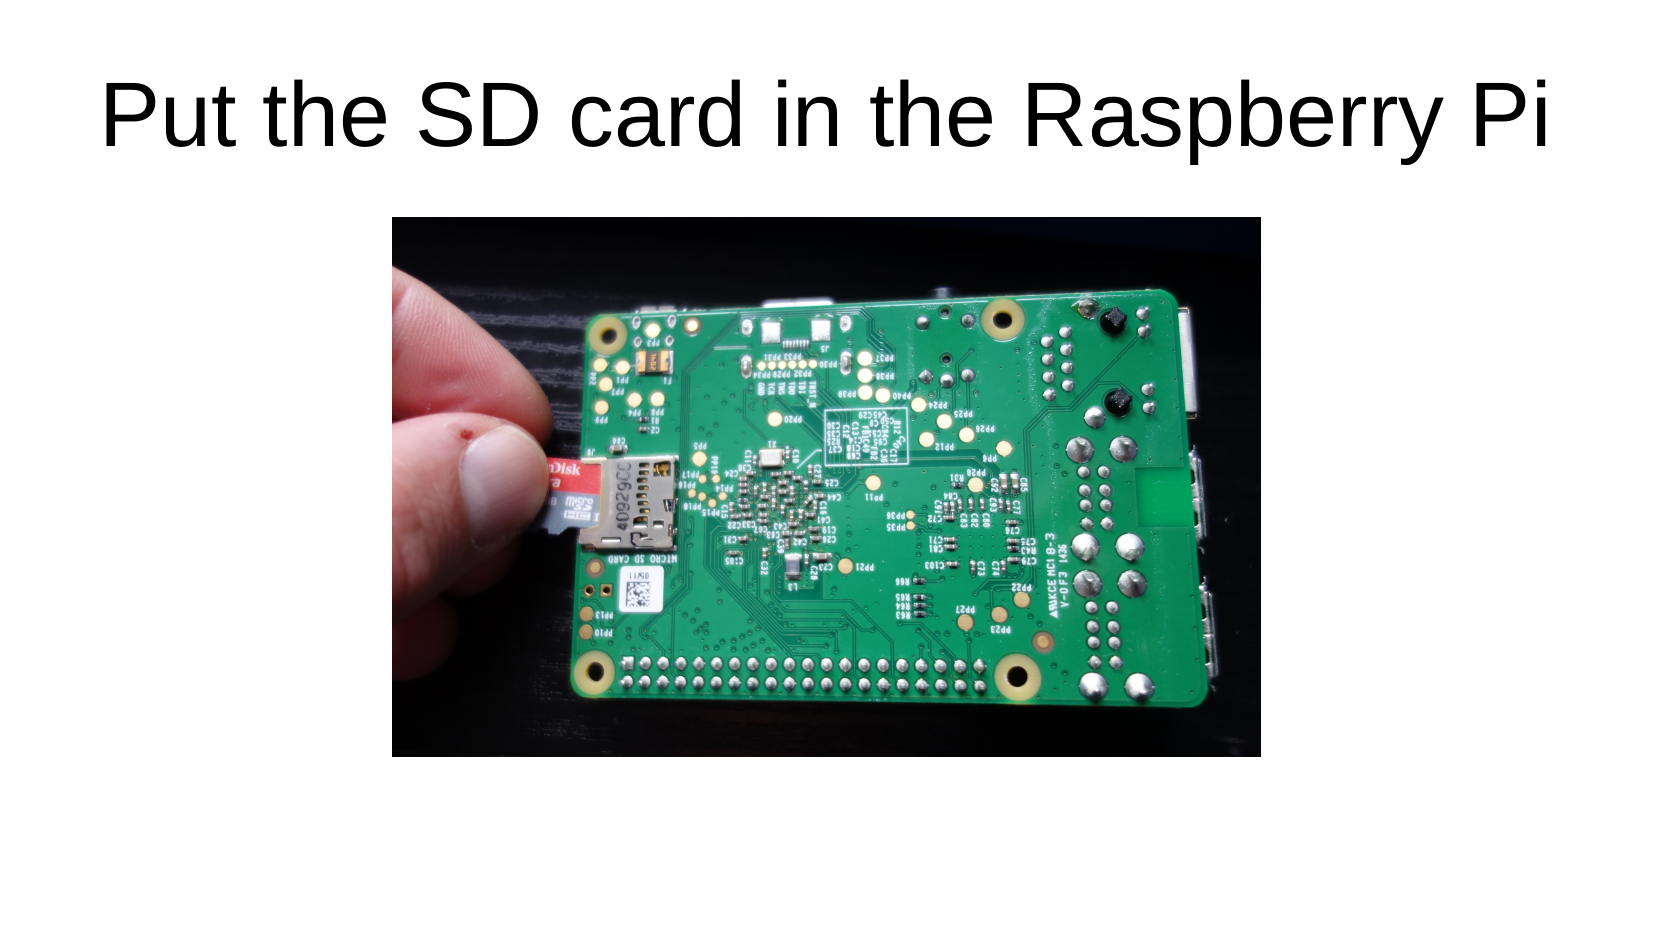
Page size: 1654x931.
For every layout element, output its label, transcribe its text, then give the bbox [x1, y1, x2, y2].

title Put the SD card in the Raspberry Pi [82, 37, 1571, 193]
picture [392, 217, 1261, 758]
